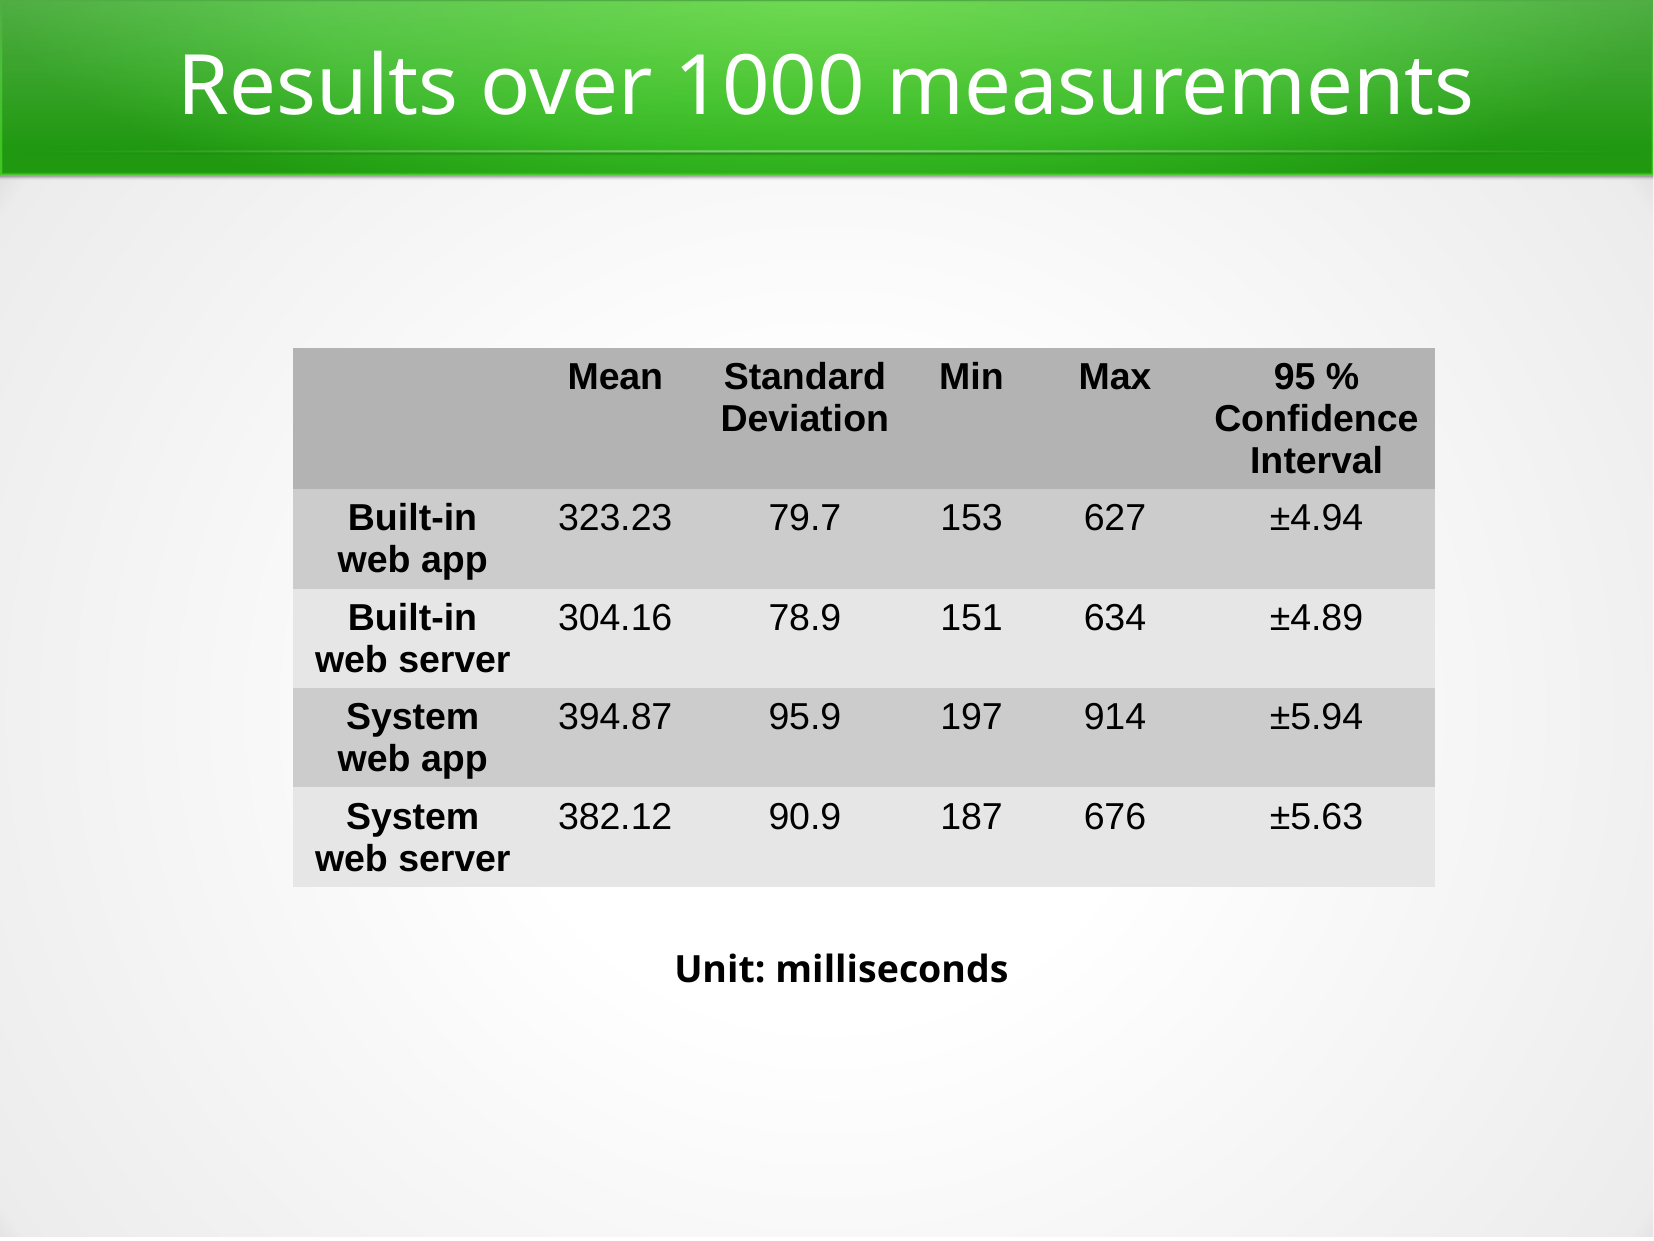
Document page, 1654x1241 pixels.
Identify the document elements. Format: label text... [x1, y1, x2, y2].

table_cell 627 [1032, 489, 1198, 589]
title Results over 1000 measurements [82, 0, 1571, 191]
table_cell ±4.94 [1198, 489, 1435, 589]
table_cell 676 [1032, 787, 1198, 887]
table_cell 634 [1032, 589, 1198, 688]
table_cell Built-in web server [293, 589, 532, 688]
table_cell 79.7 [699, 489, 911, 589]
table_cell 151 [911, 589, 1032, 688]
picture [0, 0, 1654, 1237]
table_header Standard Deviation [699, 348, 911, 489]
text_box Unit: milliseconds [200, 921, 1483, 1015]
table_cell 153 [911, 489, 1032, 589]
table_cell 323.23 [532, 489, 699, 589]
table_cell Built-in web app [293, 489, 532, 589]
table_cell System web server [293, 787, 532, 887]
table_cell 187 [911, 787, 1032, 887]
table_cell 382.12 [532, 787, 699, 887]
table_cell 394.87 [532, 688, 699, 787]
table_cell ±4.89 [1198, 589, 1435, 688]
table_cell System web app [293, 688, 532, 787]
table_cell 95.9 [699, 688, 911, 787]
table_cell 197 [911, 688, 1032, 787]
table_header Mean [532, 348, 699, 489]
table_cell 78.9 [699, 589, 911, 688]
table_cell 914 [1032, 688, 1198, 787]
table_header Min [911, 348, 1032, 489]
table_cell ±5.63 [1198, 787, 1435, 887]
table_header [293, 348, 532, 489]
table_cell 90.9 [699, 787, 911, 887]
table_header 95 % Confidence Interval [1198, 348, 1435, 489]
table_header Max [1032, 348, 1198, 489]
table_cell ±5.94 [1198, 688, 1435, 787]
table_cell 304.16 [532, 589, 699, 688]
